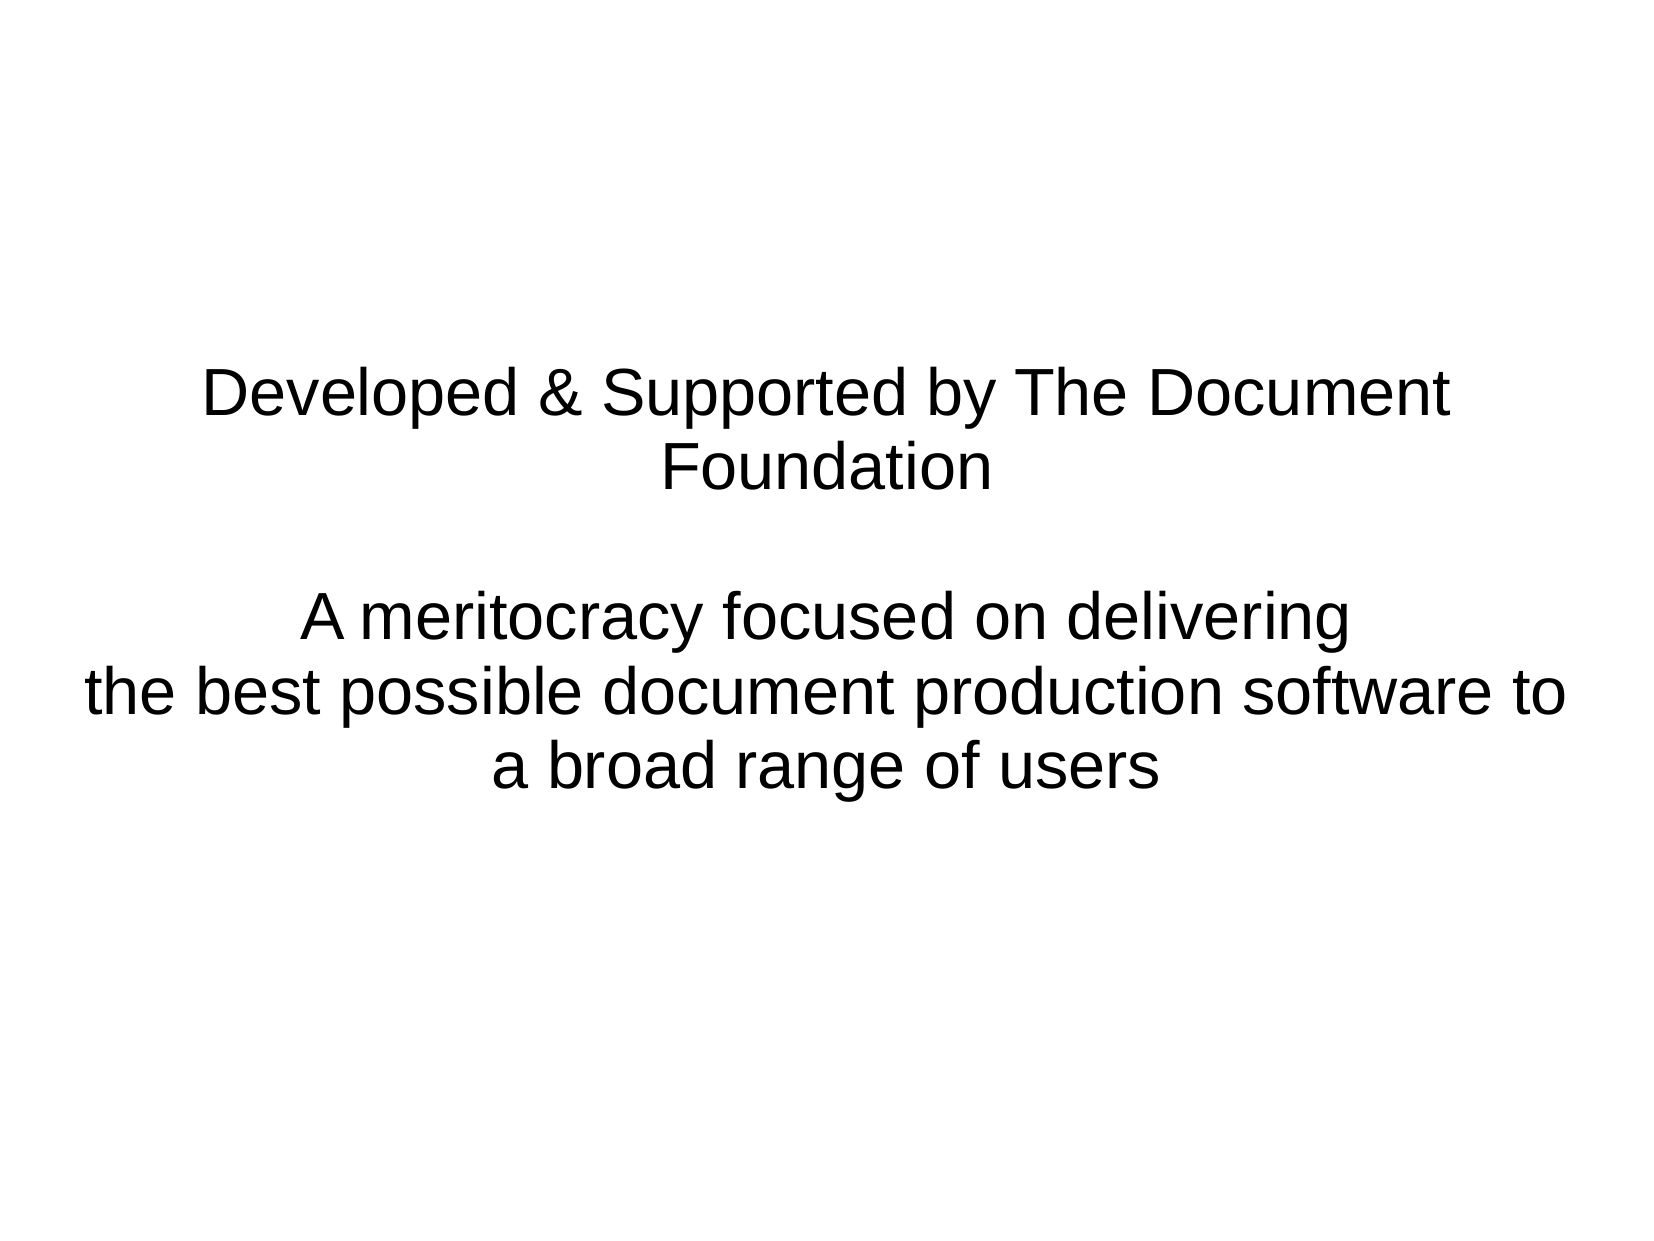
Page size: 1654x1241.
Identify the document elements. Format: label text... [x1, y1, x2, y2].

subtitle Developed & Supported by The Document Foundation A meritocracy focused on delivering the best possible document production software to a broad range of users [82, 49, 1571, 1109]
